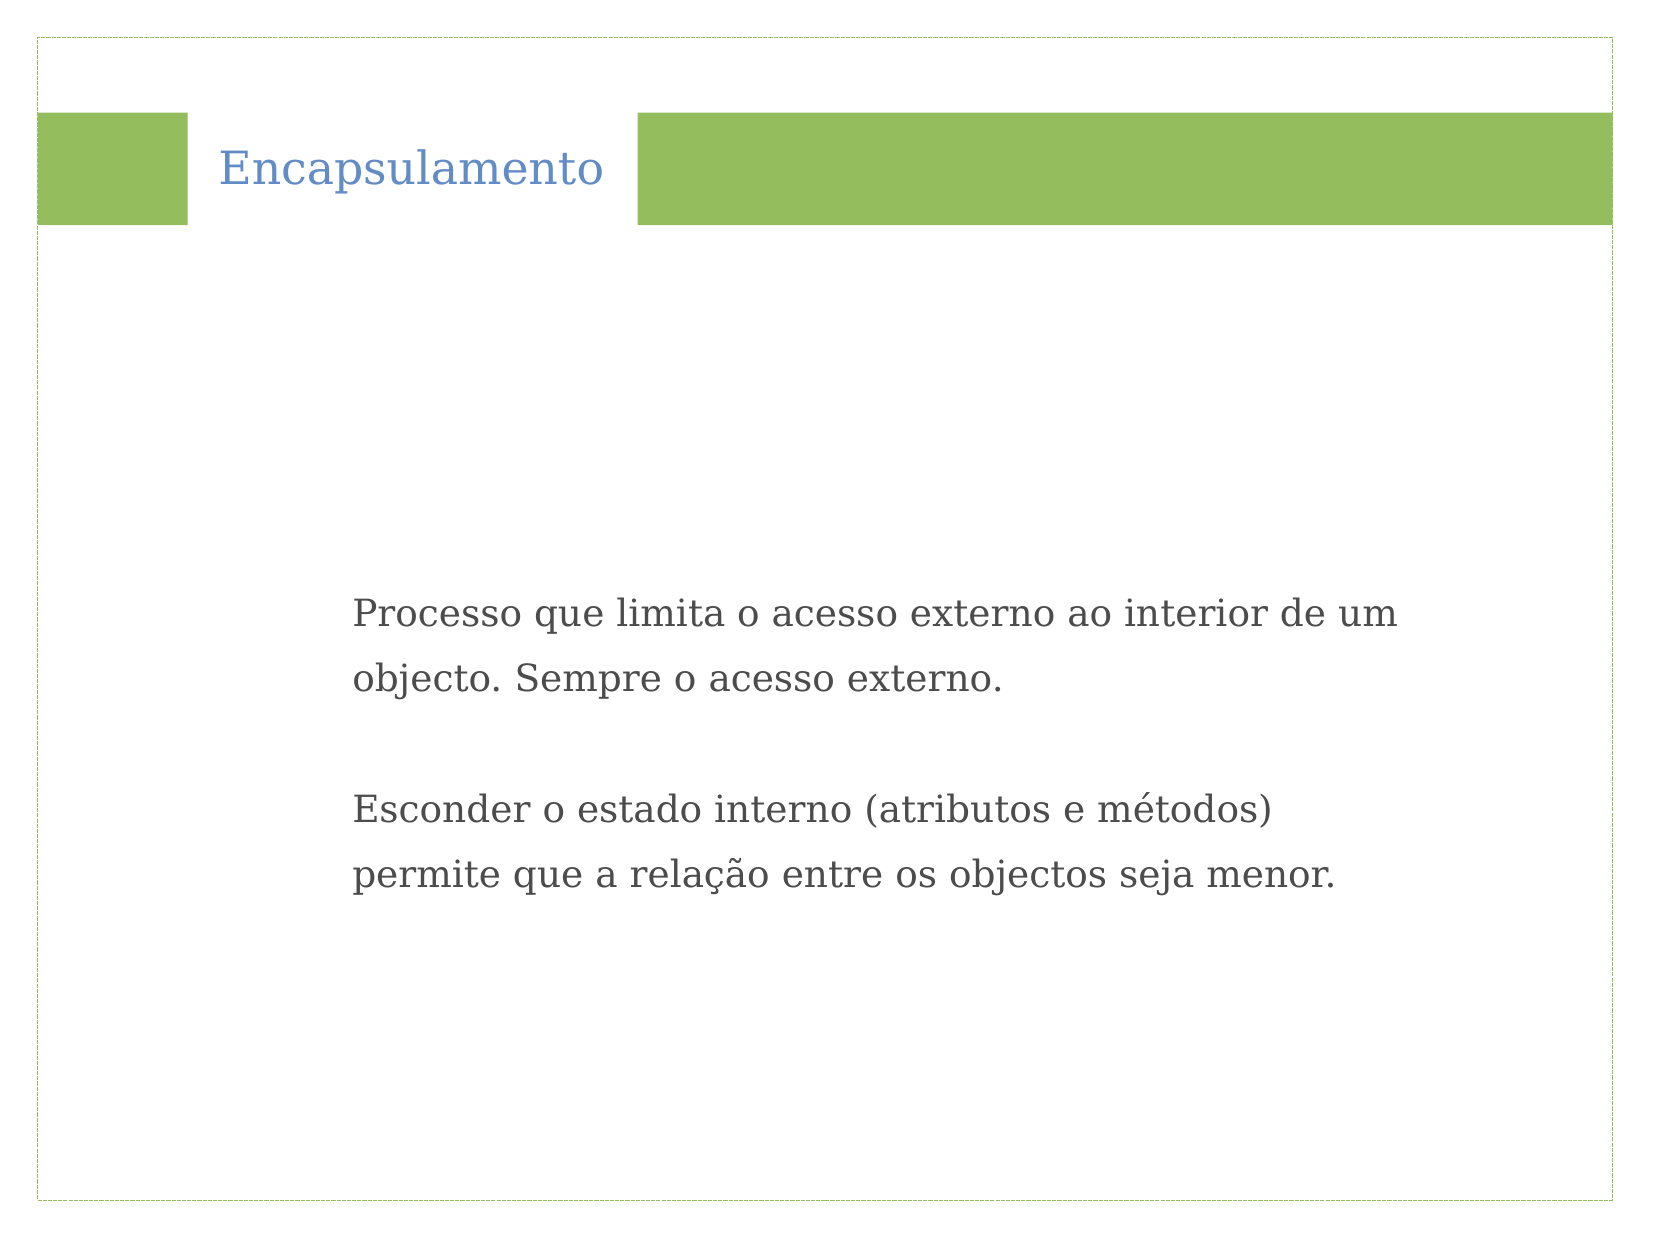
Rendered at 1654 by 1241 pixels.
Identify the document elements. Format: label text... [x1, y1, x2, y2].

text_box [637, 112, 1613, 226]
text_box Encapsulamento [203, 134, 620, 203]
text_box [37, 112, 188, 226]
text_box Processo que limita o acesso externo ao interior de um objecto. Sempre o acesso externo. Esconder o estado interno (atributos e métodos) permite que a relação entre os objectos seja menor. [337, 562, 1426, 1088]
